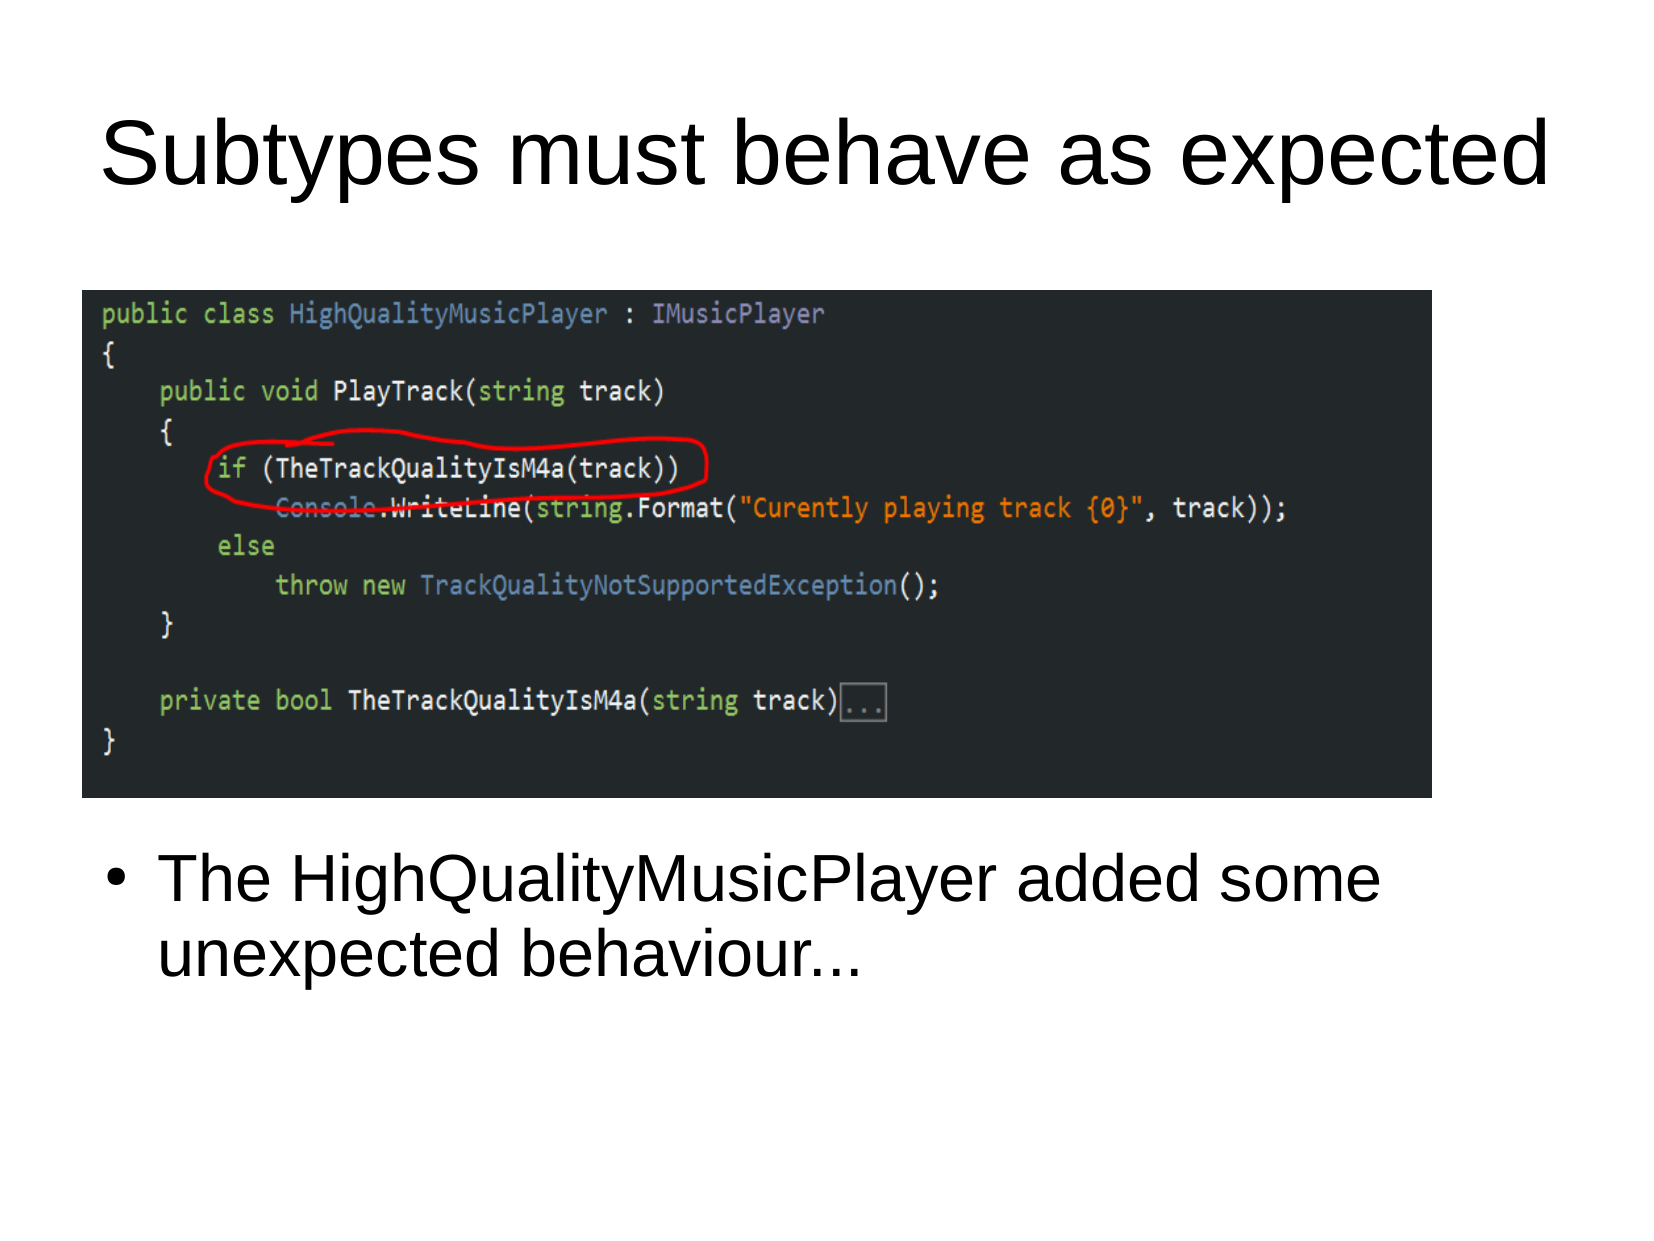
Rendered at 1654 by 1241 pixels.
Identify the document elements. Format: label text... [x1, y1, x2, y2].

list The HighQualityMusicPlayer added some unexpected behaviour... [86, 841, 1436, 1148]
title Subtypes must behave as expected [82, 49, 1571, 257]
picture [82, 290, 1432, 798]
